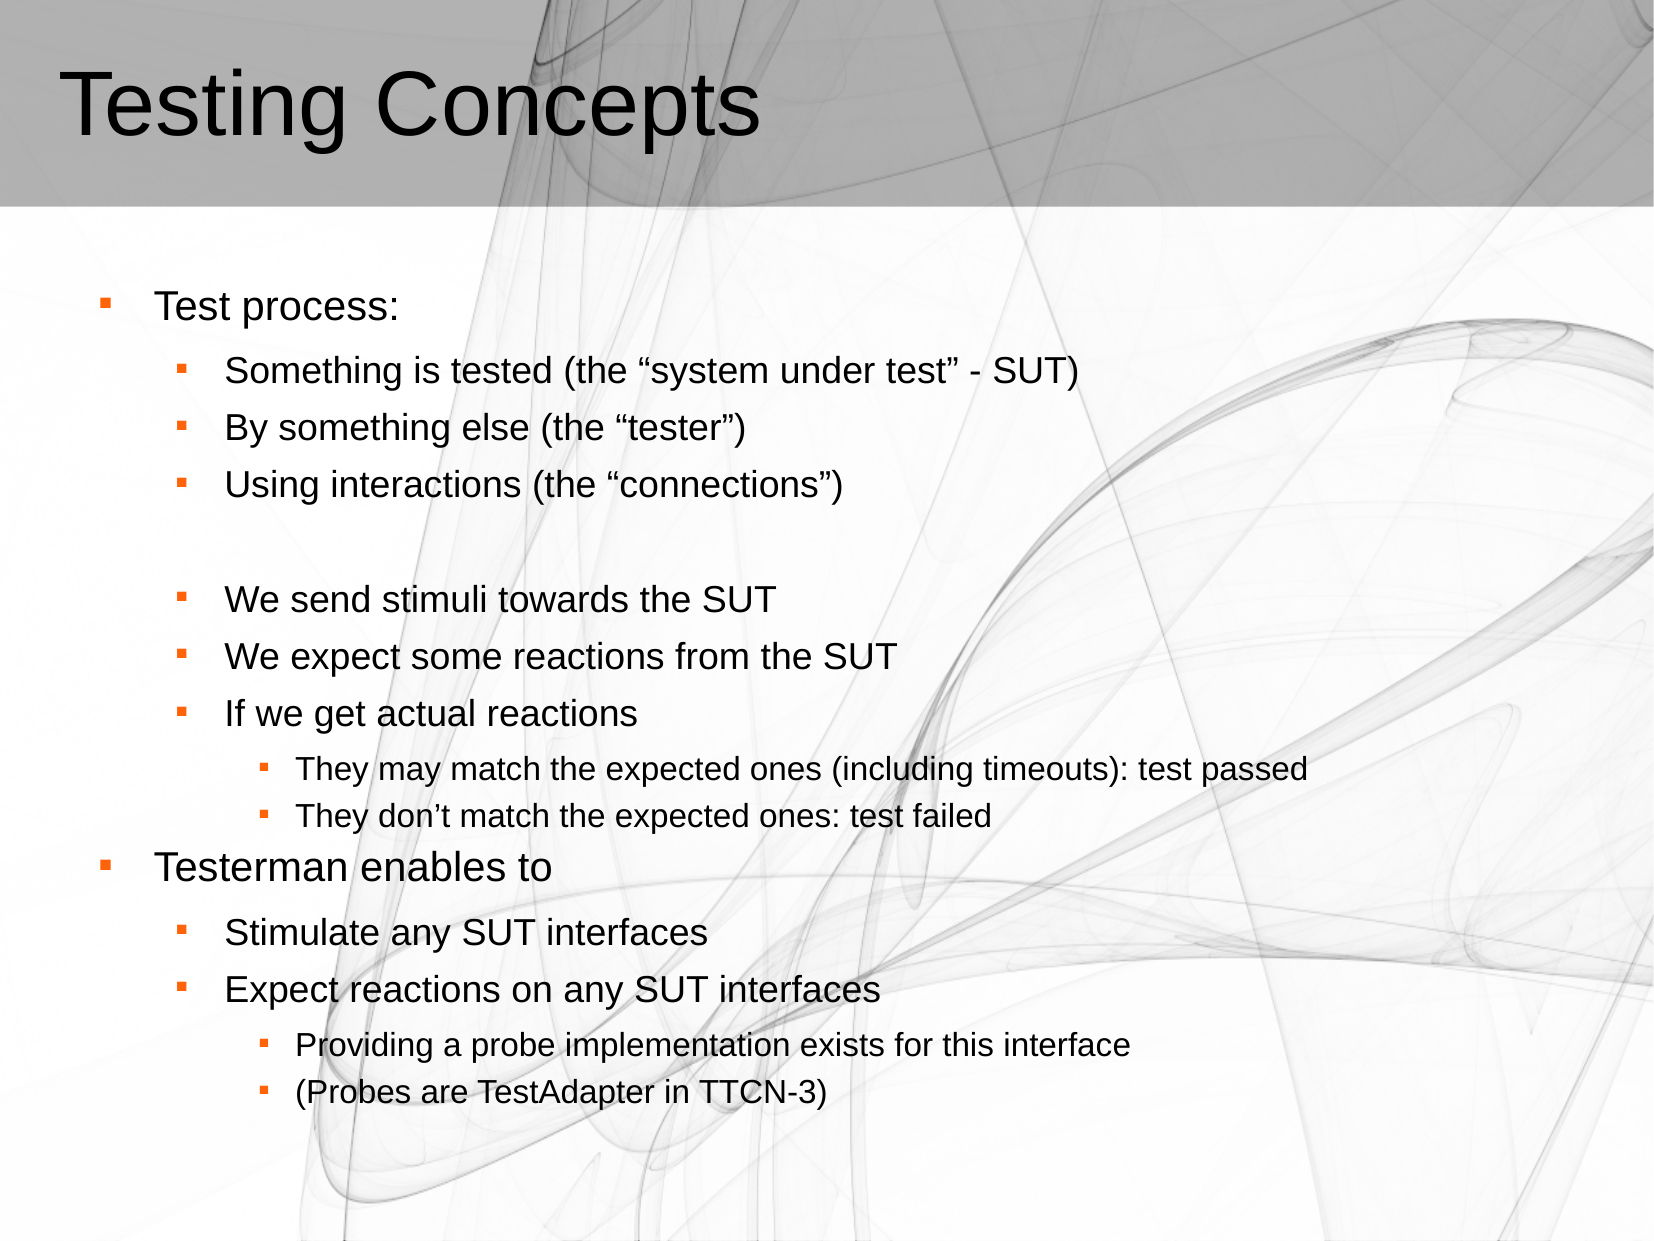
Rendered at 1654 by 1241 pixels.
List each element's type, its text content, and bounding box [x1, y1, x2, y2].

list Test process: Something is tested (the “system under test” - SUT) By something else (the “tester”) Using interactions (the “connections”) We send stimuli towards the SUT We expect some reactions from the SUT If we get actual reactions They may match the expected ones (including timeouts): test passed They don’t match the expected ones: test failed Testerman enables to Stimulate any SUT interfaces Expect reactions on any SUT interfaces Providing a probe implementation exists for this interface (Probes are TestAdapter in TTCN-3) [82, 290, 1571, 1119]
title Testing Concepts [59, 0, 1595, 208]
